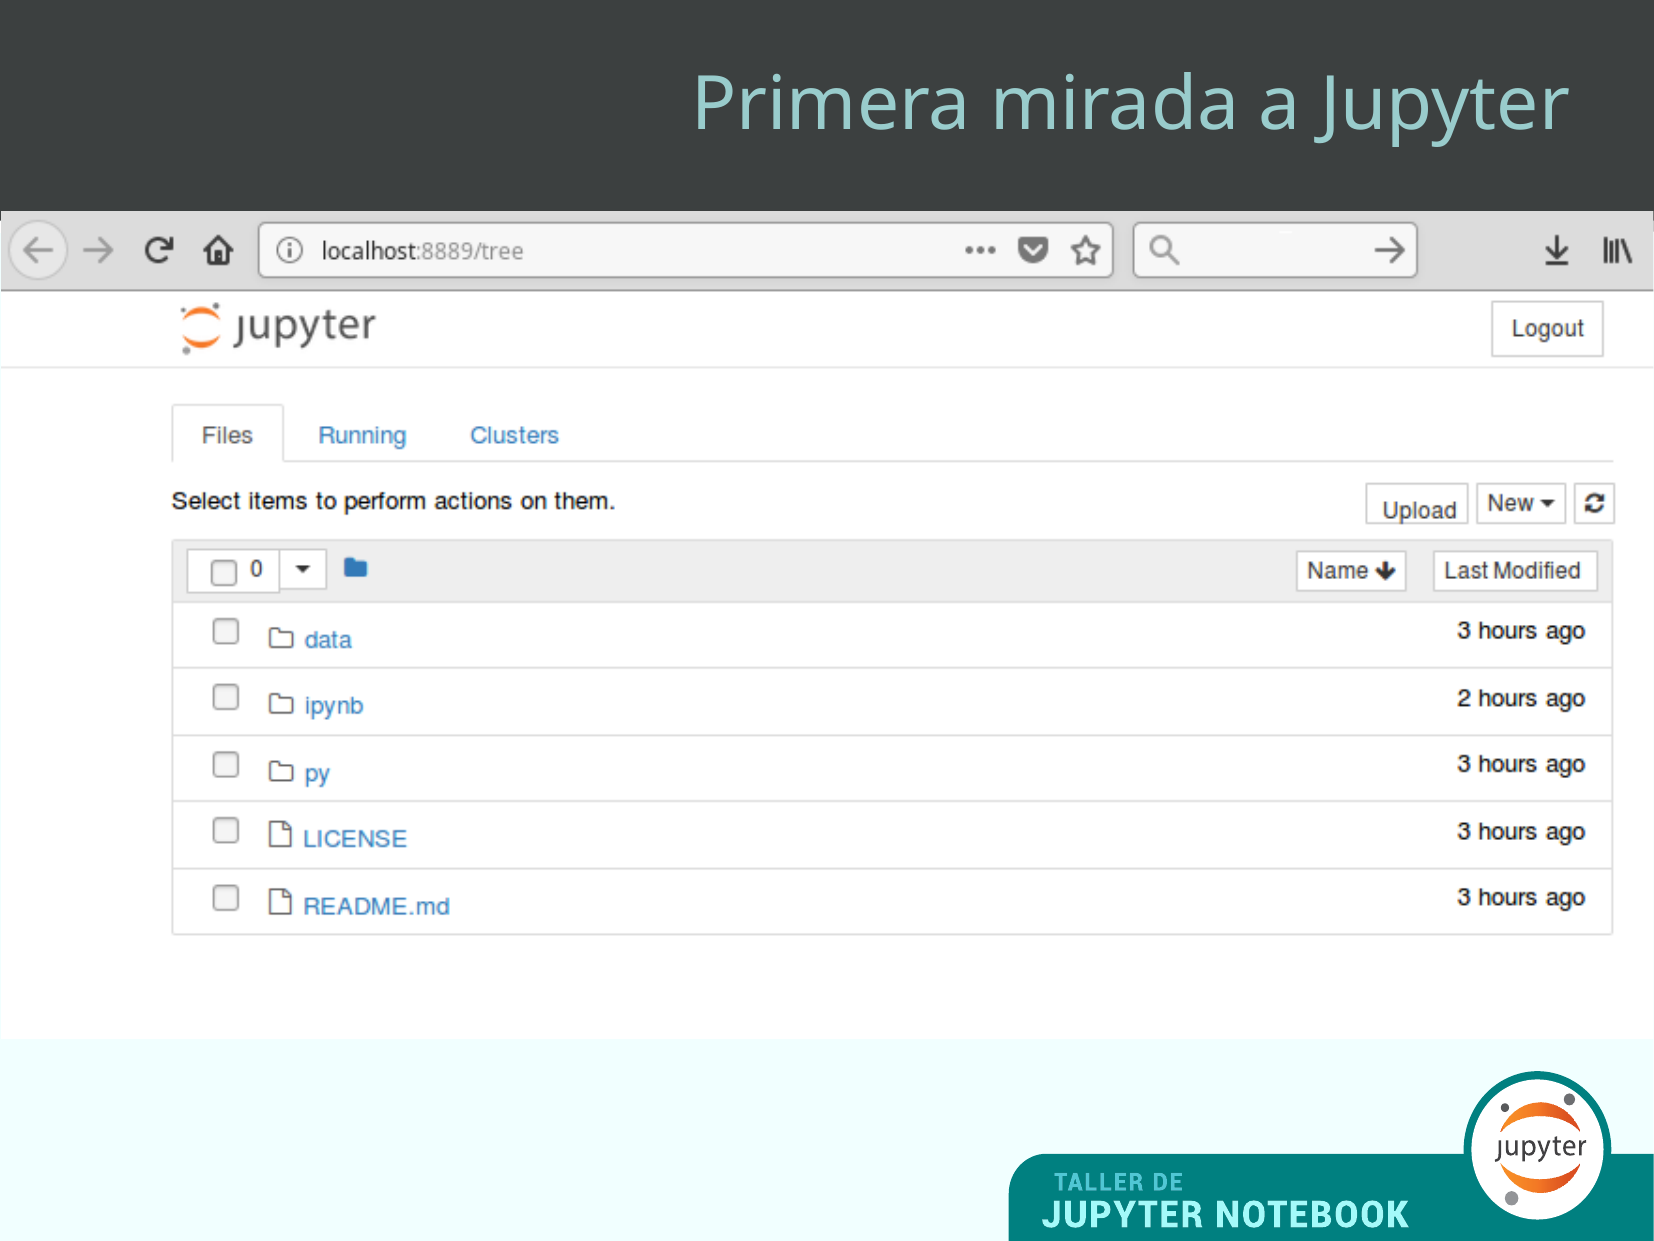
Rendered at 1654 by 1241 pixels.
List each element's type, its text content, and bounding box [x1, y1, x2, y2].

title Primera mirada a Jupyter [82, 49, 1571, 211]
picture [1, 211, 1654, 1039]
